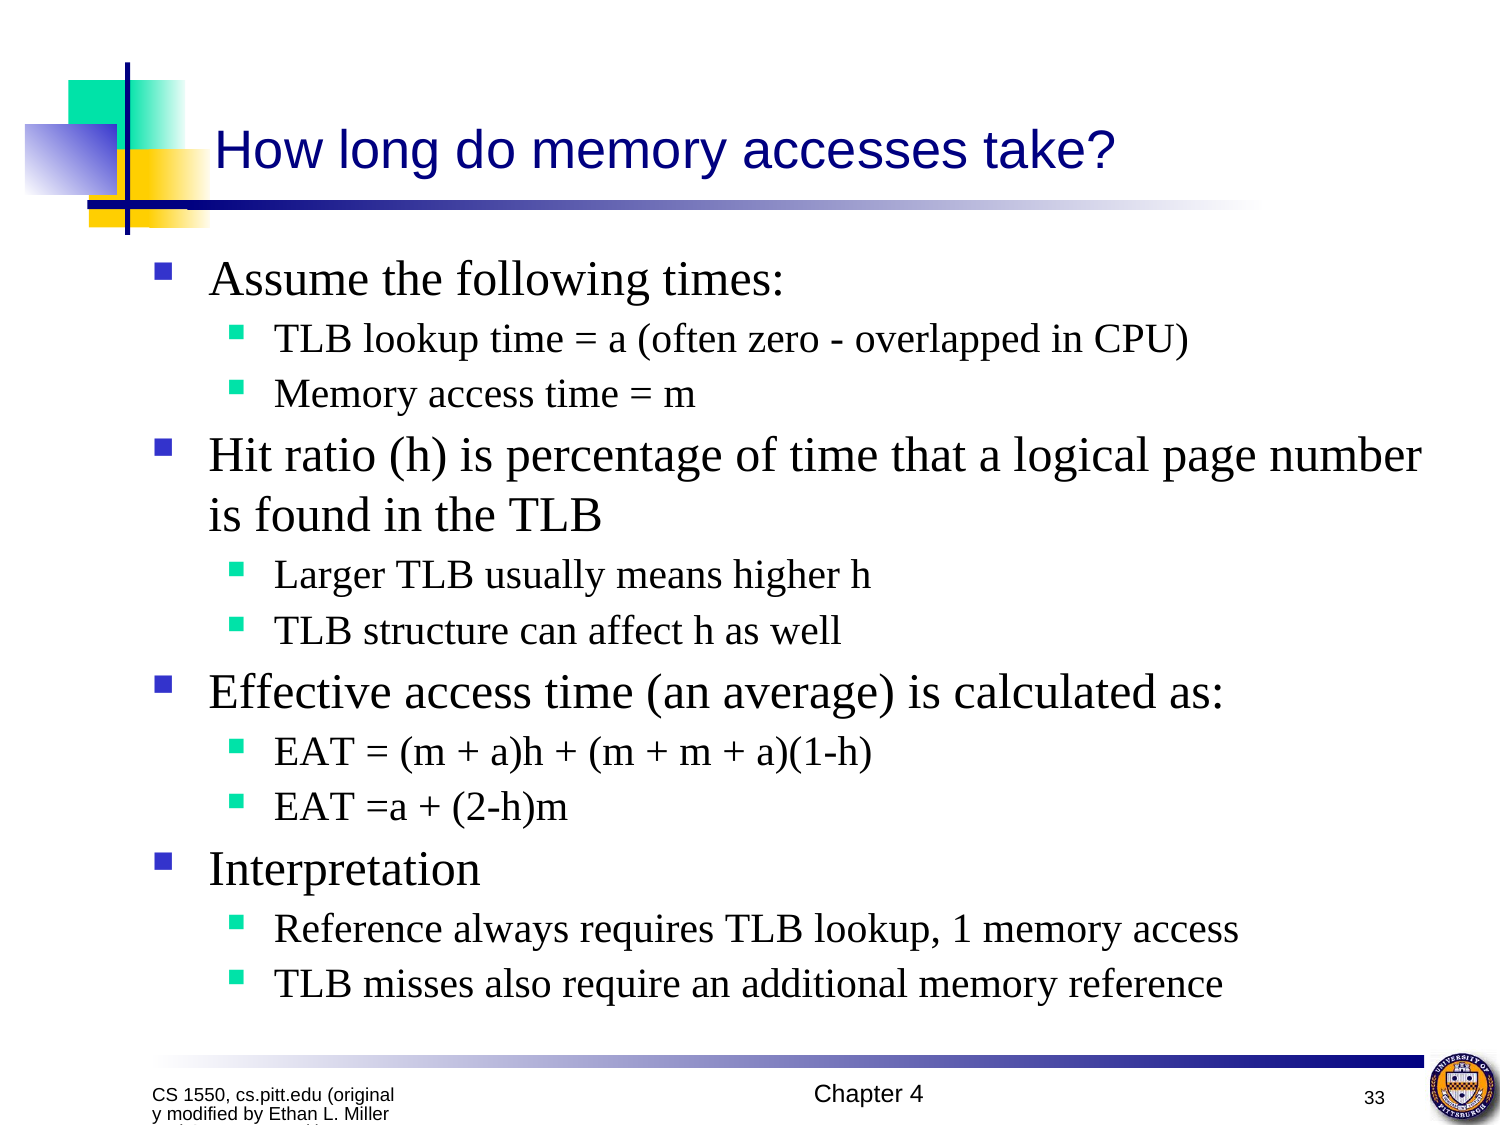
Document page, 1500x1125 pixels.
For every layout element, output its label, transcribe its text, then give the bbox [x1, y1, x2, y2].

picture [1425, 1049, 1500, 1125]
title How long do memory accesses take? [200, 87, 1476, 188]
list Assume the following times: TLB lookup time = a (often zero - overlapped in CPU) Memory access time = m Hit ratio (h) is percentage of time that a logical page number is found in the TLB Larger TLB usually means higher h TLB structure can affect h as well Effective access time (an average) is calculated as: EAT = (m + a)h + (m + m + a)(1-h) EAT =a + (2-h)m Interpretation Reference always requires TLB lookup, 1 memory access TLB misses also require an additional memory reference [137, 237, 1469, 1051]
